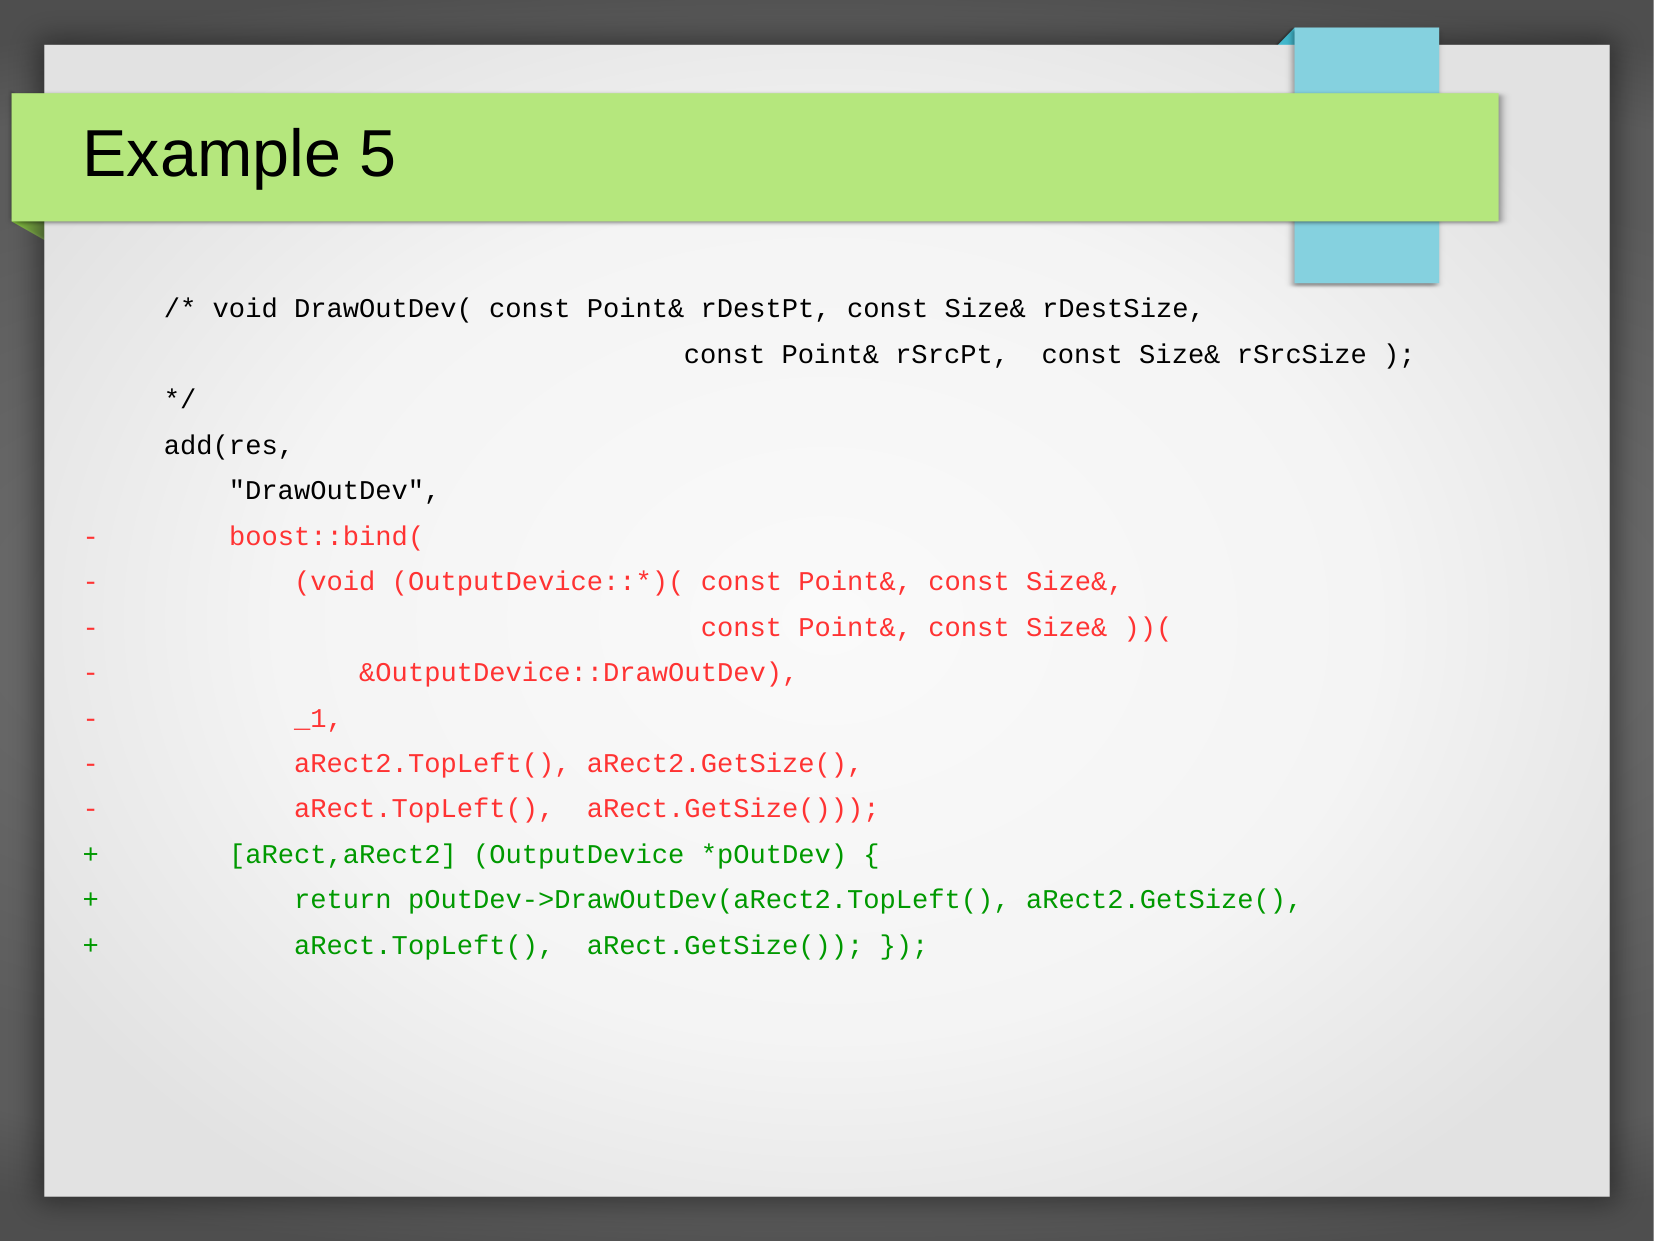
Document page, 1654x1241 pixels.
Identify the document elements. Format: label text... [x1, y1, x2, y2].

title Example 5 [82, 94, 1264, 213]
picture [0, 0, 1654, 1241]
list /* void DrawOutDev( const Point& rDestPt, const Size& rDestSize, const Point& rSrcPt, const Size& rSrcSize ); */ add(res, "DrawOutDev", - boost::bind( - (void (OutputDevice::*)( const Point&, const Size&, - const Point&, const Size& ))( - &OutputDevice::DrawOutDev), - _1, - aRect2.TopLeft(), aRect2.GetSize(), - aRect.TopLeft(), aRect.GetSize())); + [aRect,aRect2] (OutputDevice *pOutDev) { + return pOutDev->DrawOutDev(aRect2.TopLeft(), aRect2.GetSize(), + aRect.TopLeft(), aRect.GetSize()); }); [82, 295, 1571, 1015]
